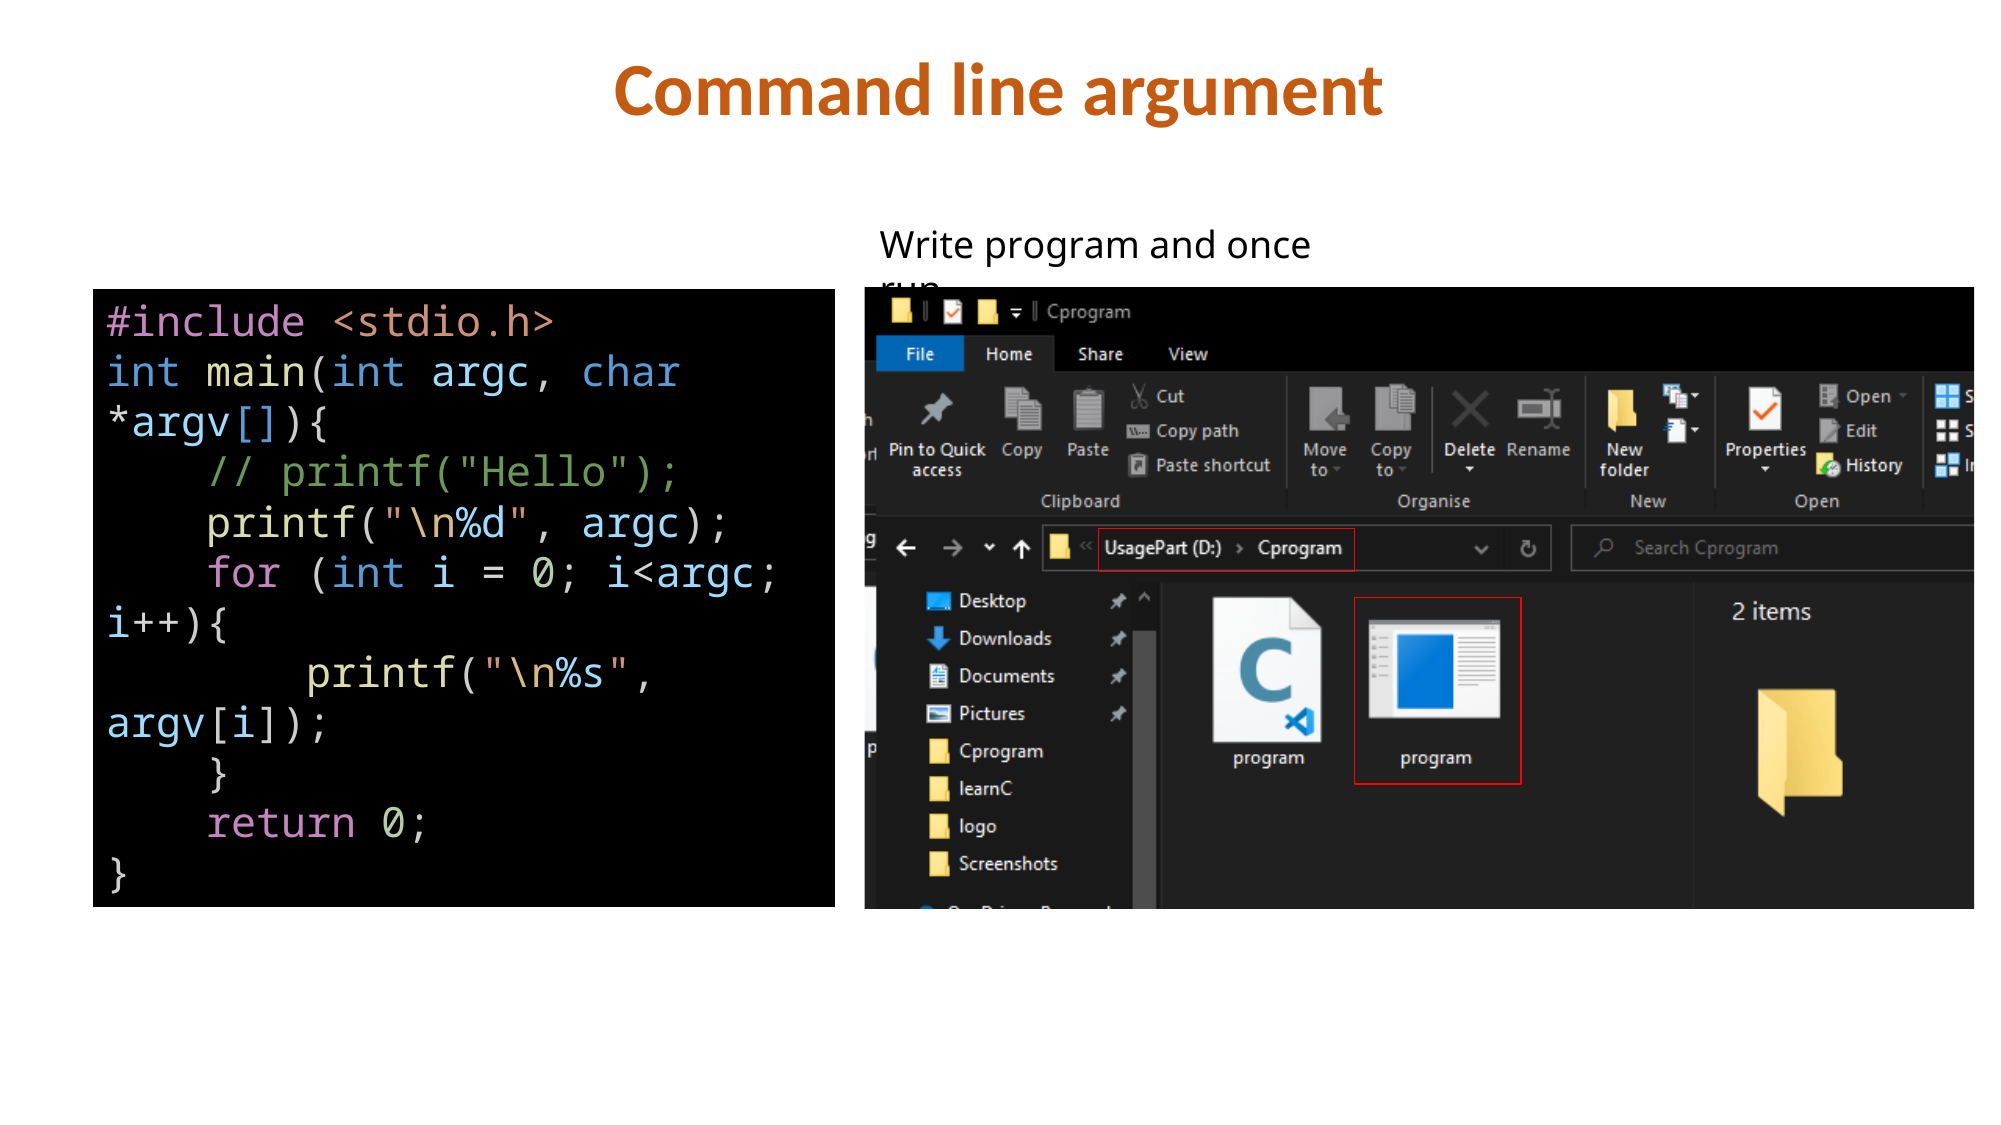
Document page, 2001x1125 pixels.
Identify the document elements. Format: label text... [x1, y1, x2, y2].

picture [864, 287, 1975, 909]
text_box Command line argument [580, 33, 1420, 140]
text_box #include <stdio.h> int main(int argc, char *argv[]){ // printf("Hello"); printf("\n%d", argc); for (int i = 0; i<argc; i++){ printf("\n%s", argv[i]); } return 0; } [91, 287, 837, 909]
text_box Write program and once run. [864, 213, 1389, 275]
